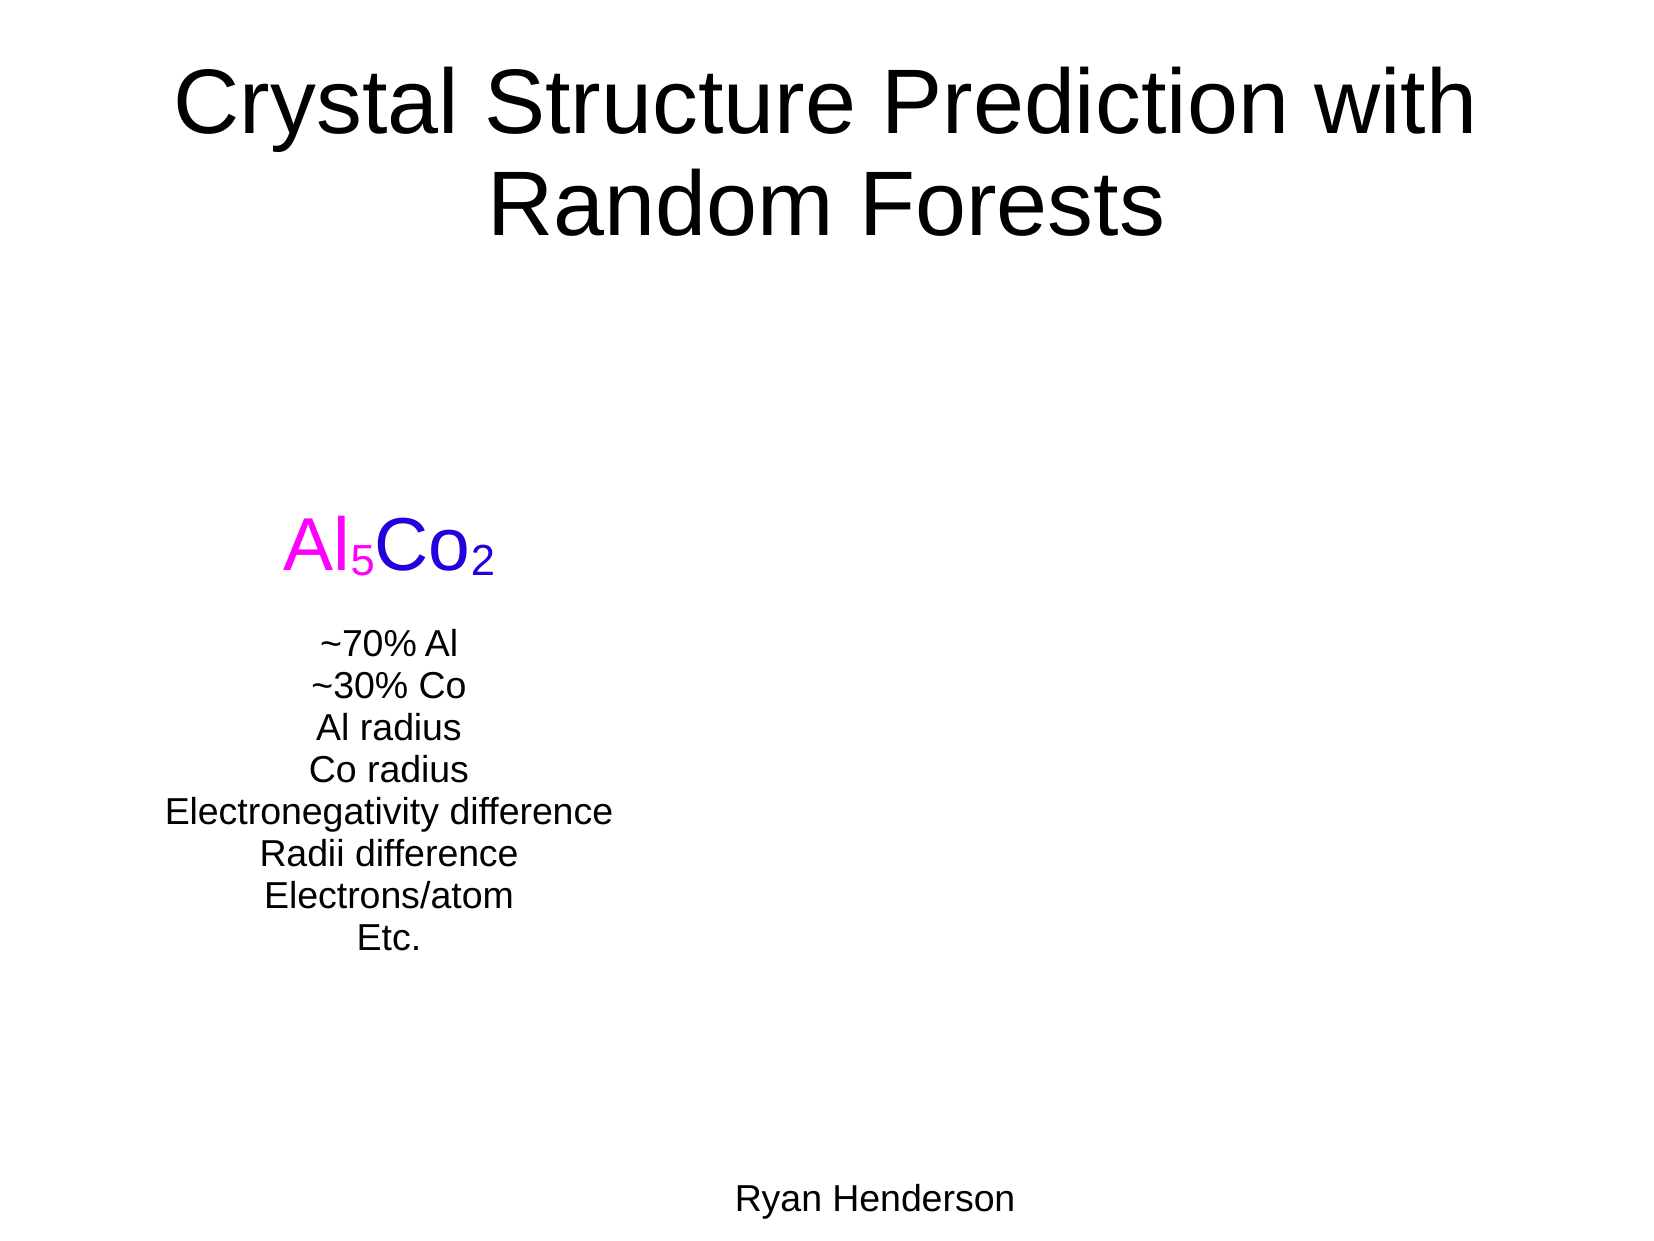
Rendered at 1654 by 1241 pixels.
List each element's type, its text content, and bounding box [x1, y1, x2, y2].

text_box Al5Co2 [269, 495, 511, 615]
title Crystal Structure Prediction with Random Forests [82, 49, 1571, 257]
text_box ~70% Al ~30% Co Al radius Co radius Electronegativity difference Radii difference Electrons/atom Etc. [150, 615, 629, 966]
text_box Ryan Henderson [720, 1170, 1031, 1227]
